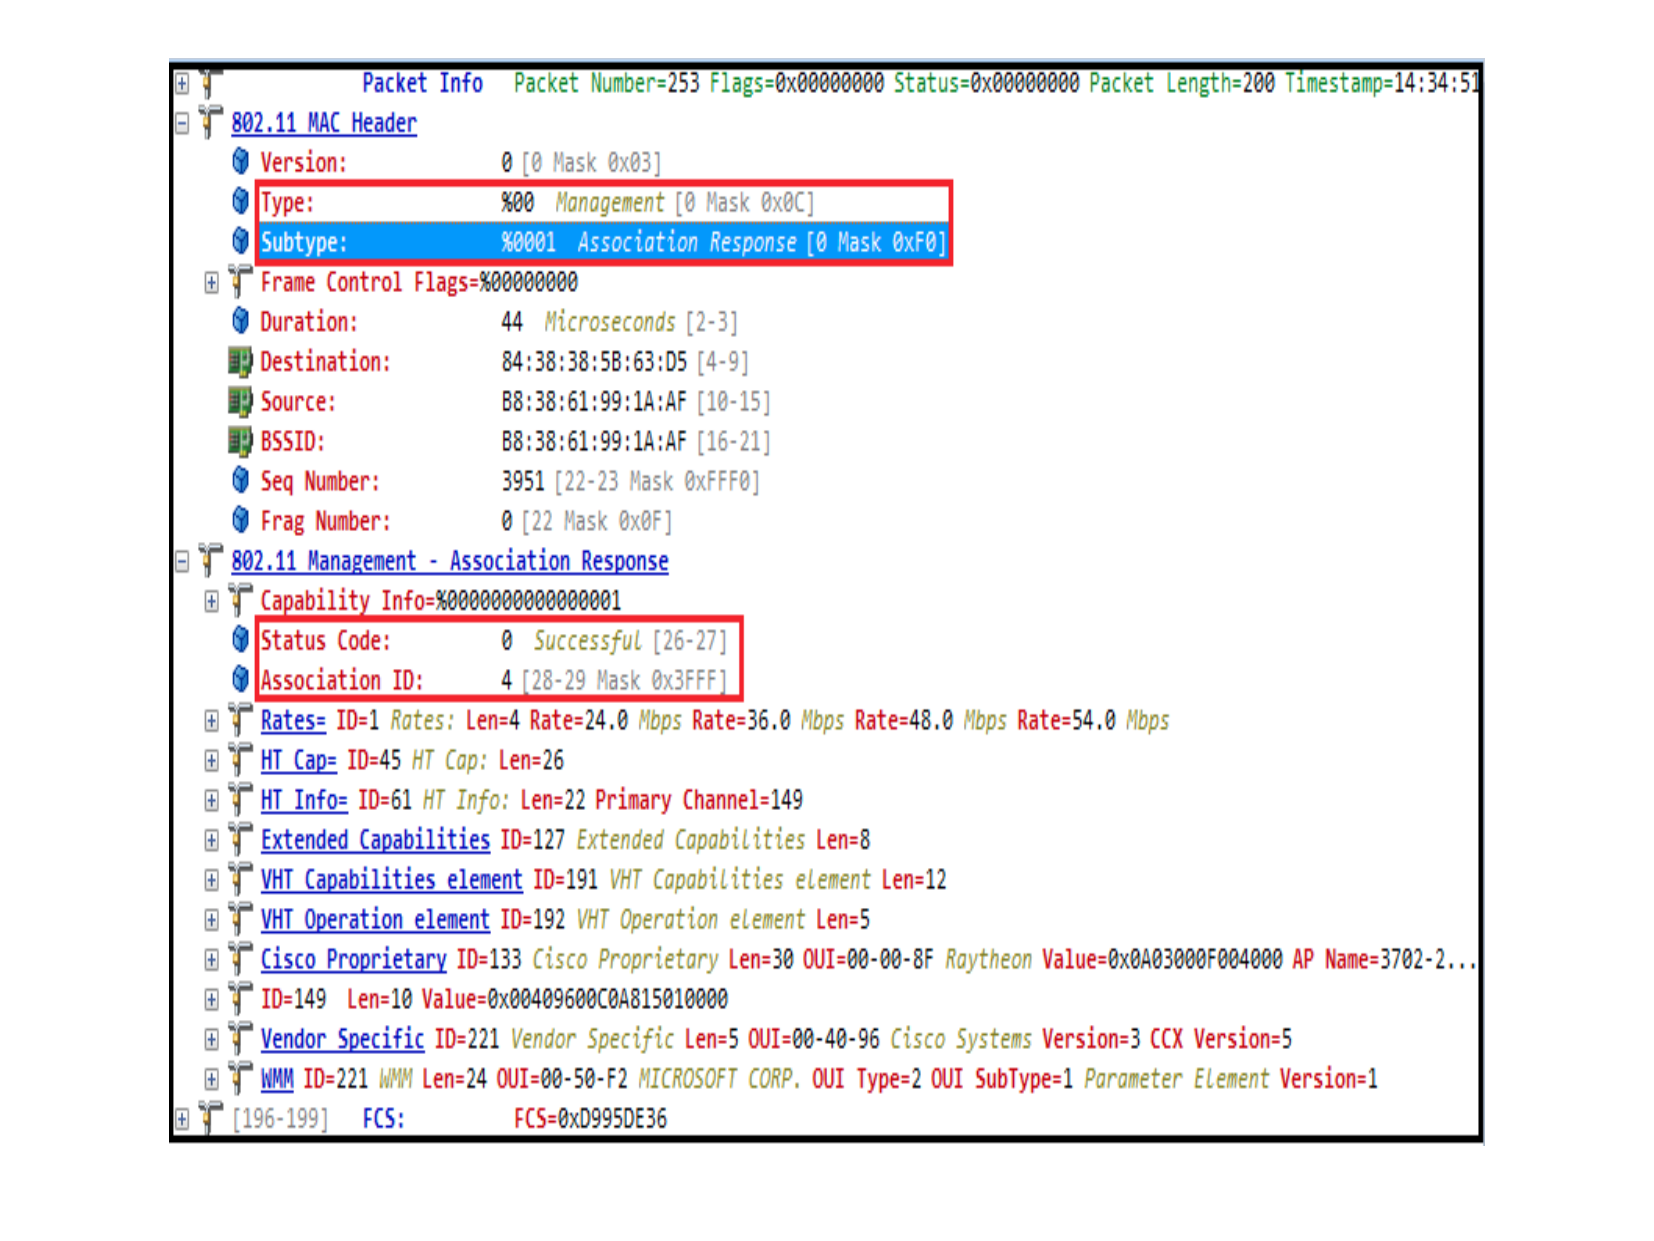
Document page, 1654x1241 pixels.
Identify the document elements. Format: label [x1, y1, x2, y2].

picture [169, 58, 1485, 1146]
